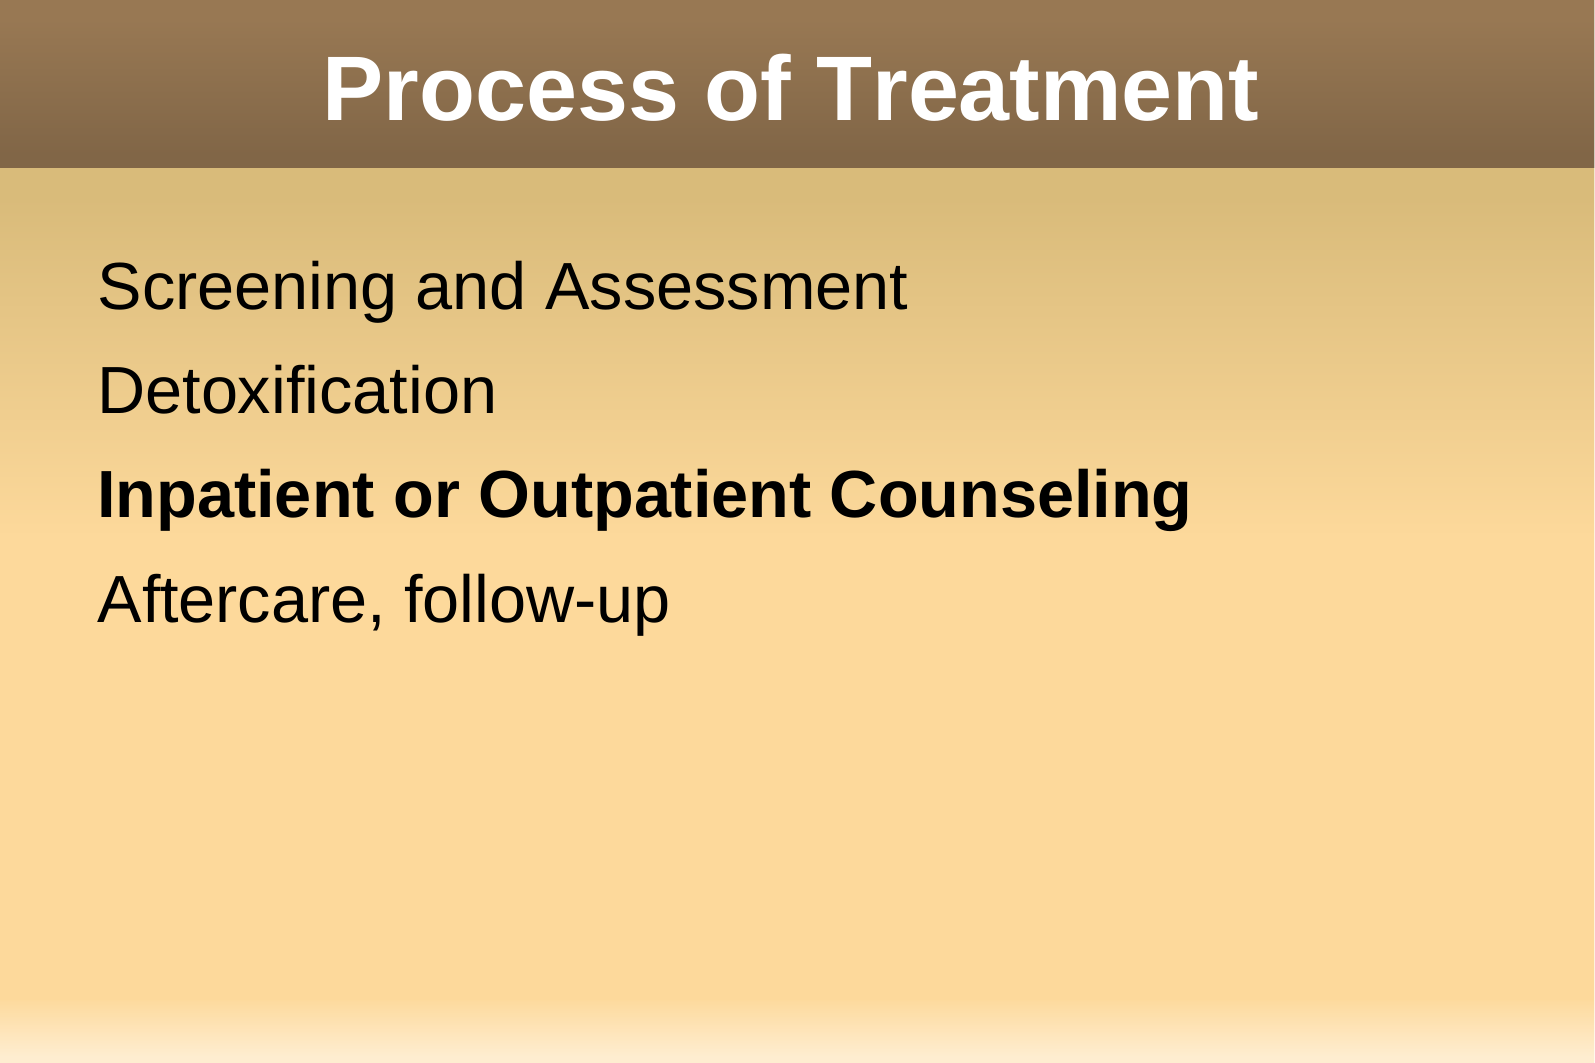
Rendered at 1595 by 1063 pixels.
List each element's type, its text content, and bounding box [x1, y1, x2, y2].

title Process of Treatment [74, 7, 1510, 171]
list Screening and Assessment Detoxification Inpatient or Outpatient Counseling Aftercare, follow-up [79, 248, 1515, 936]
picture [0, 0, 1595, 1063]
